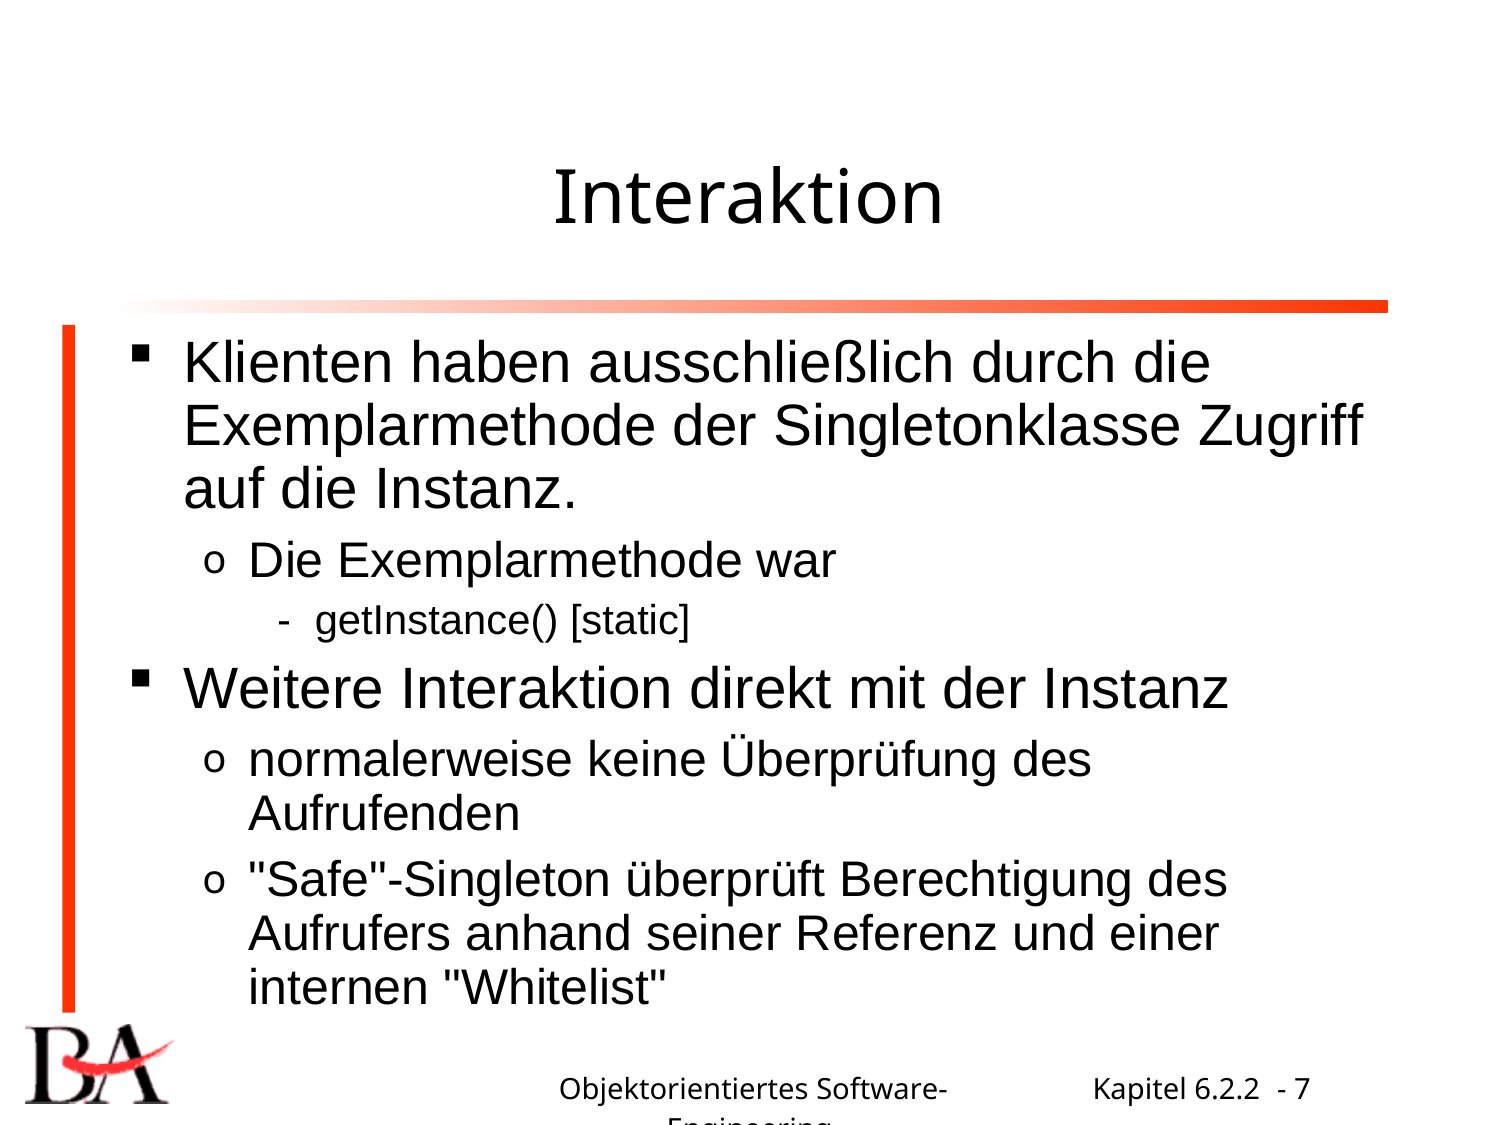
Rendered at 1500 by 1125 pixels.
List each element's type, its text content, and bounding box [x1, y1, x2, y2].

title Interaktion [112, 99, 1388, 288]
picture [24, 1024, 175, 1104]
list Klienten haben ausschließlich durch die Exemplarmethode der Singletonklasse Zugriff auf die Instanz. Die Exemplarmethode war getInstance() [static] Weitere Interaktion direkt mit der Instanz normalerweise keine Überprüfung des Aufrufenden "Safe"-Singleton überprüft Berechtigung des Aufrufers anhand seiner Referenz und einer internen "Whitelist" [112, 324, 1388, 1051]
